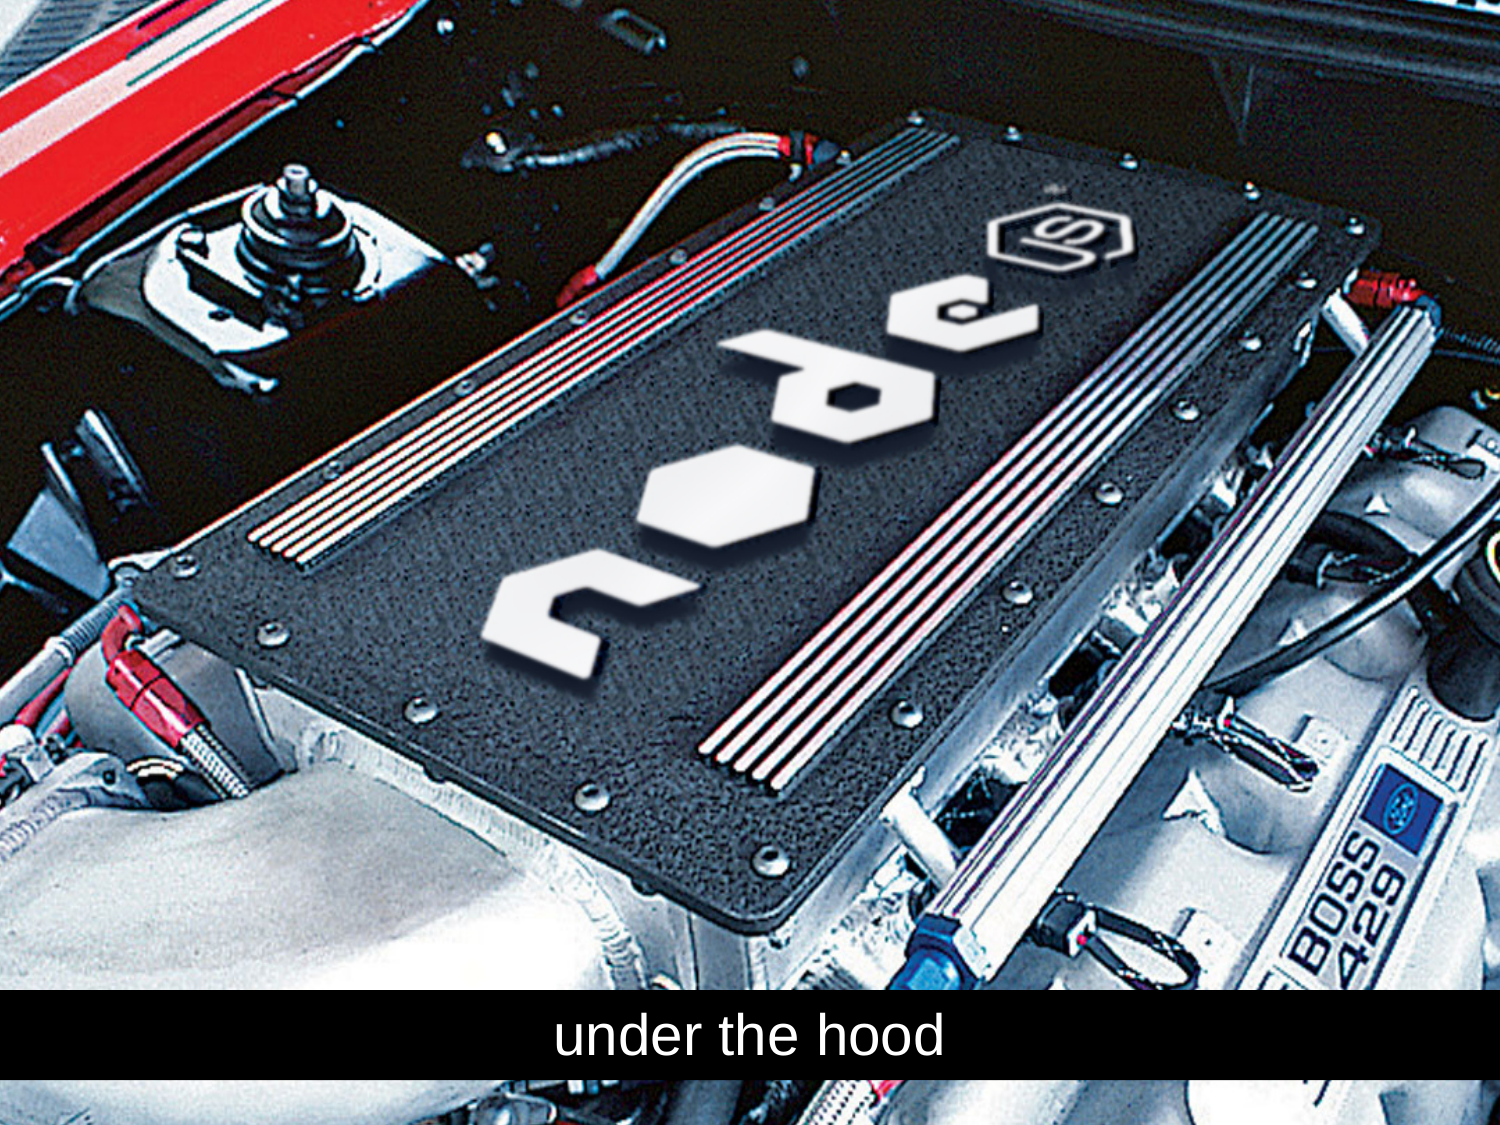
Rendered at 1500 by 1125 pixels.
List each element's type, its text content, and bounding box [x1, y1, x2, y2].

picture [0, 1081, 1500, 1125]
text_box under the hood [0, 990, 1500, 1081]
picture [0, 0, 1500, 990]
